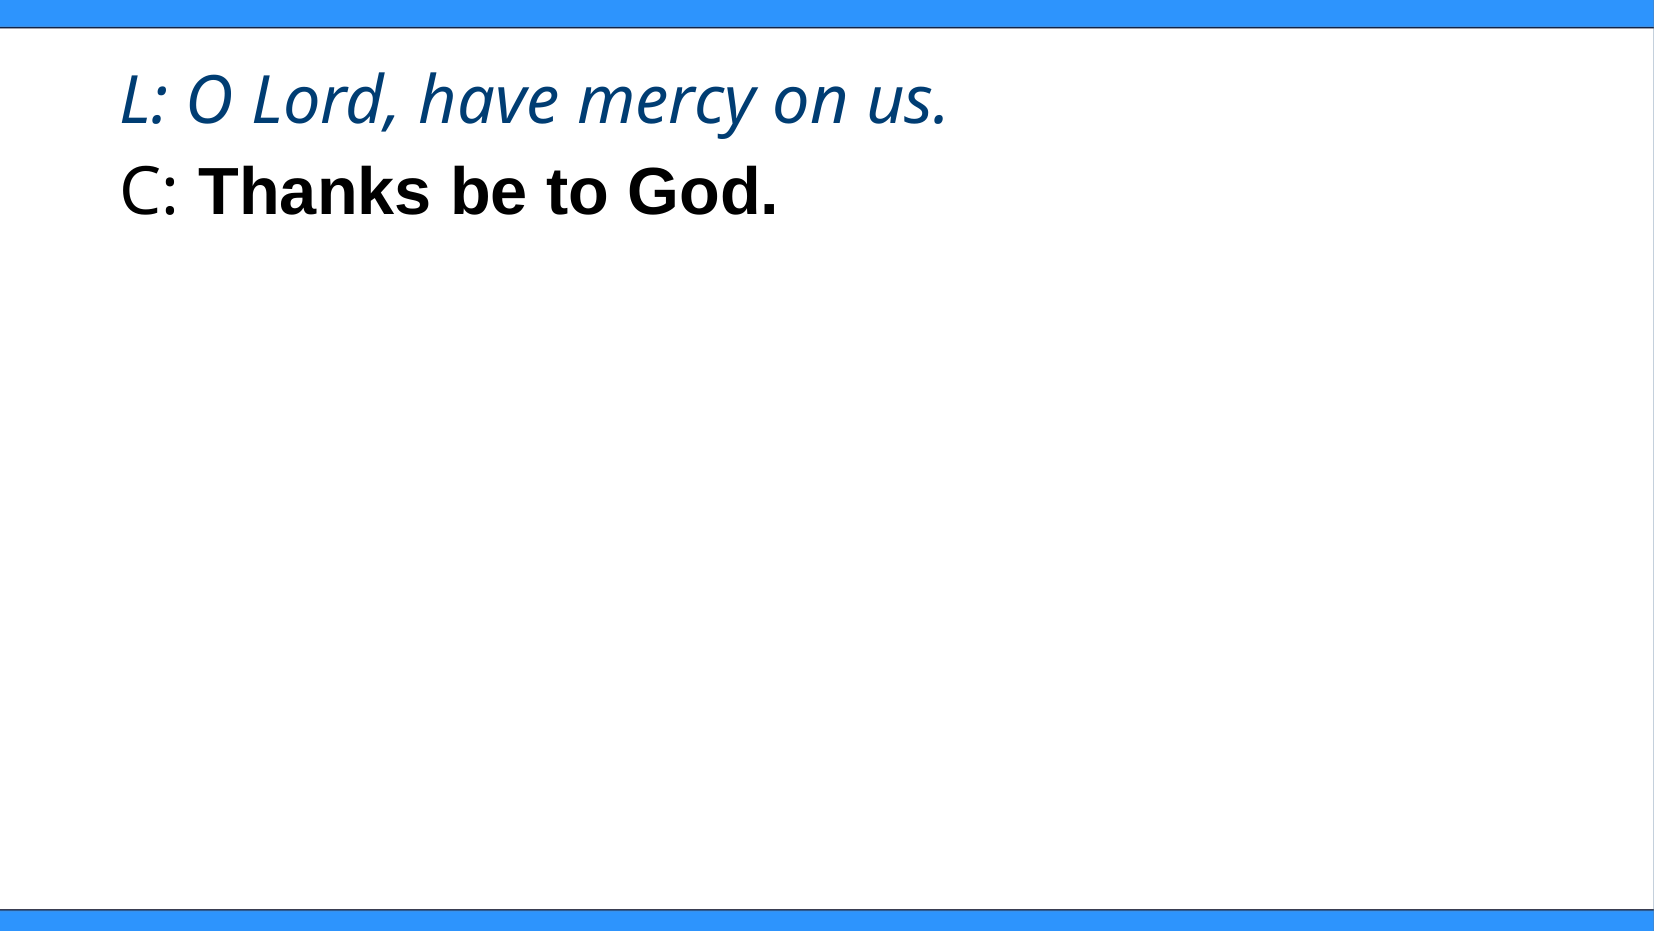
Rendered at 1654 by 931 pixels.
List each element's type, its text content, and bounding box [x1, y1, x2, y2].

text_box L: O Lord, have mercy on us. C: Thanks be to God. [105, 45, 1561, 238]
picture [0, 0, 1654, 931]
